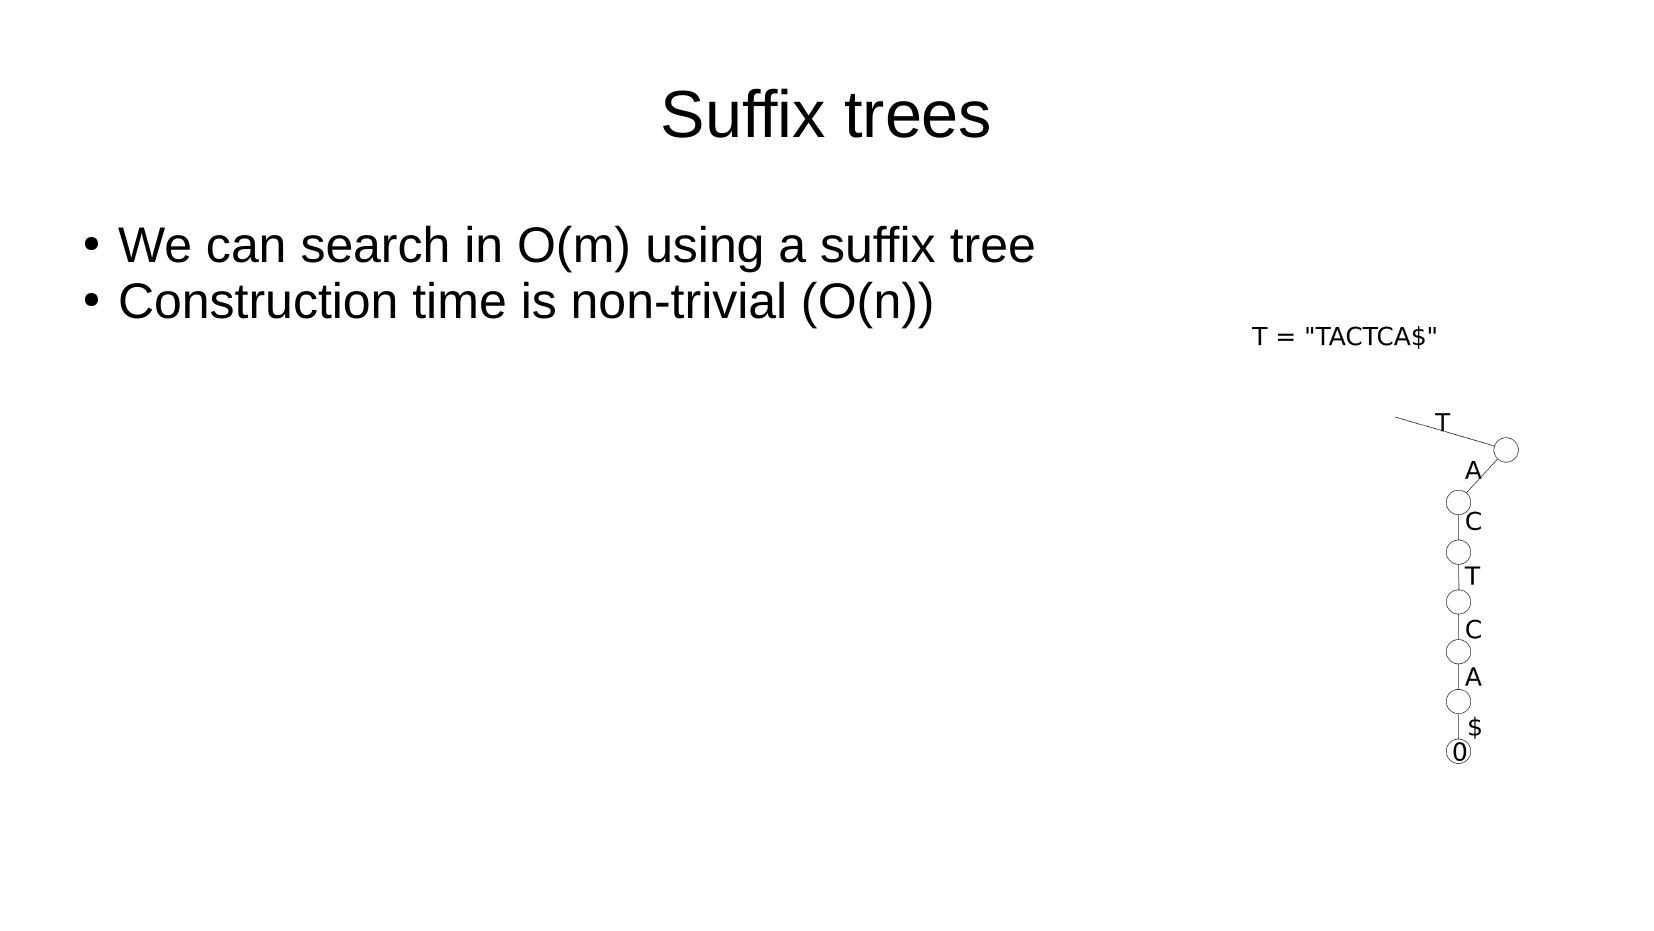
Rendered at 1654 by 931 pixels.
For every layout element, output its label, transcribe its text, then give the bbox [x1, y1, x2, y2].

subtitle We can search in O(m) using a suffix tree Construction time is non-trivial (O(n)) [82, 217, 1571, 758]
title Suffix trees [82, 37, 1571, 193]
picture [1289, 378, 1613, 812]
picture [1241, 287, 1450, 352]
